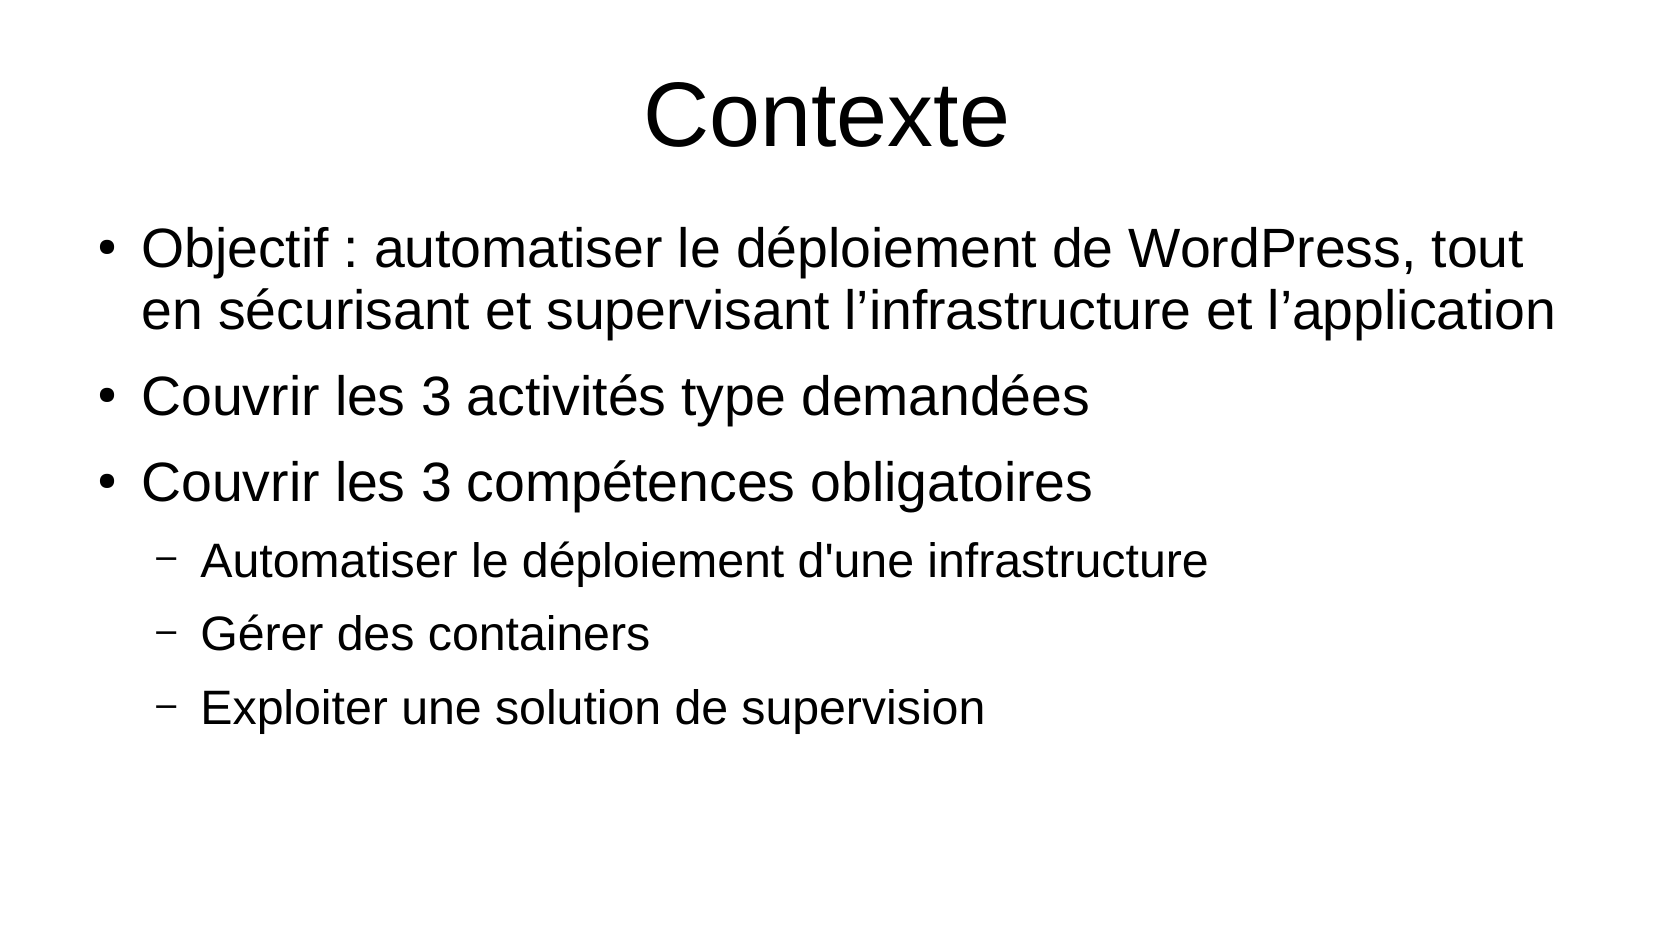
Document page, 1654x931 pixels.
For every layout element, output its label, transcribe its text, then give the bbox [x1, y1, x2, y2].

list Objectif : automatiser le déploiement de WordPress, tout en sécurisant et supervisant l’infrastructure et l’application Couvrir les 3 activités type demandées Couvrir les 3 compétences obligatoires Automatiser le déploiement d'une infrastructure Gérer des containers Exploiter une solution de supervision [82, 217, 1571, 758]
title Contexte [82, 37, 1571, 193]
